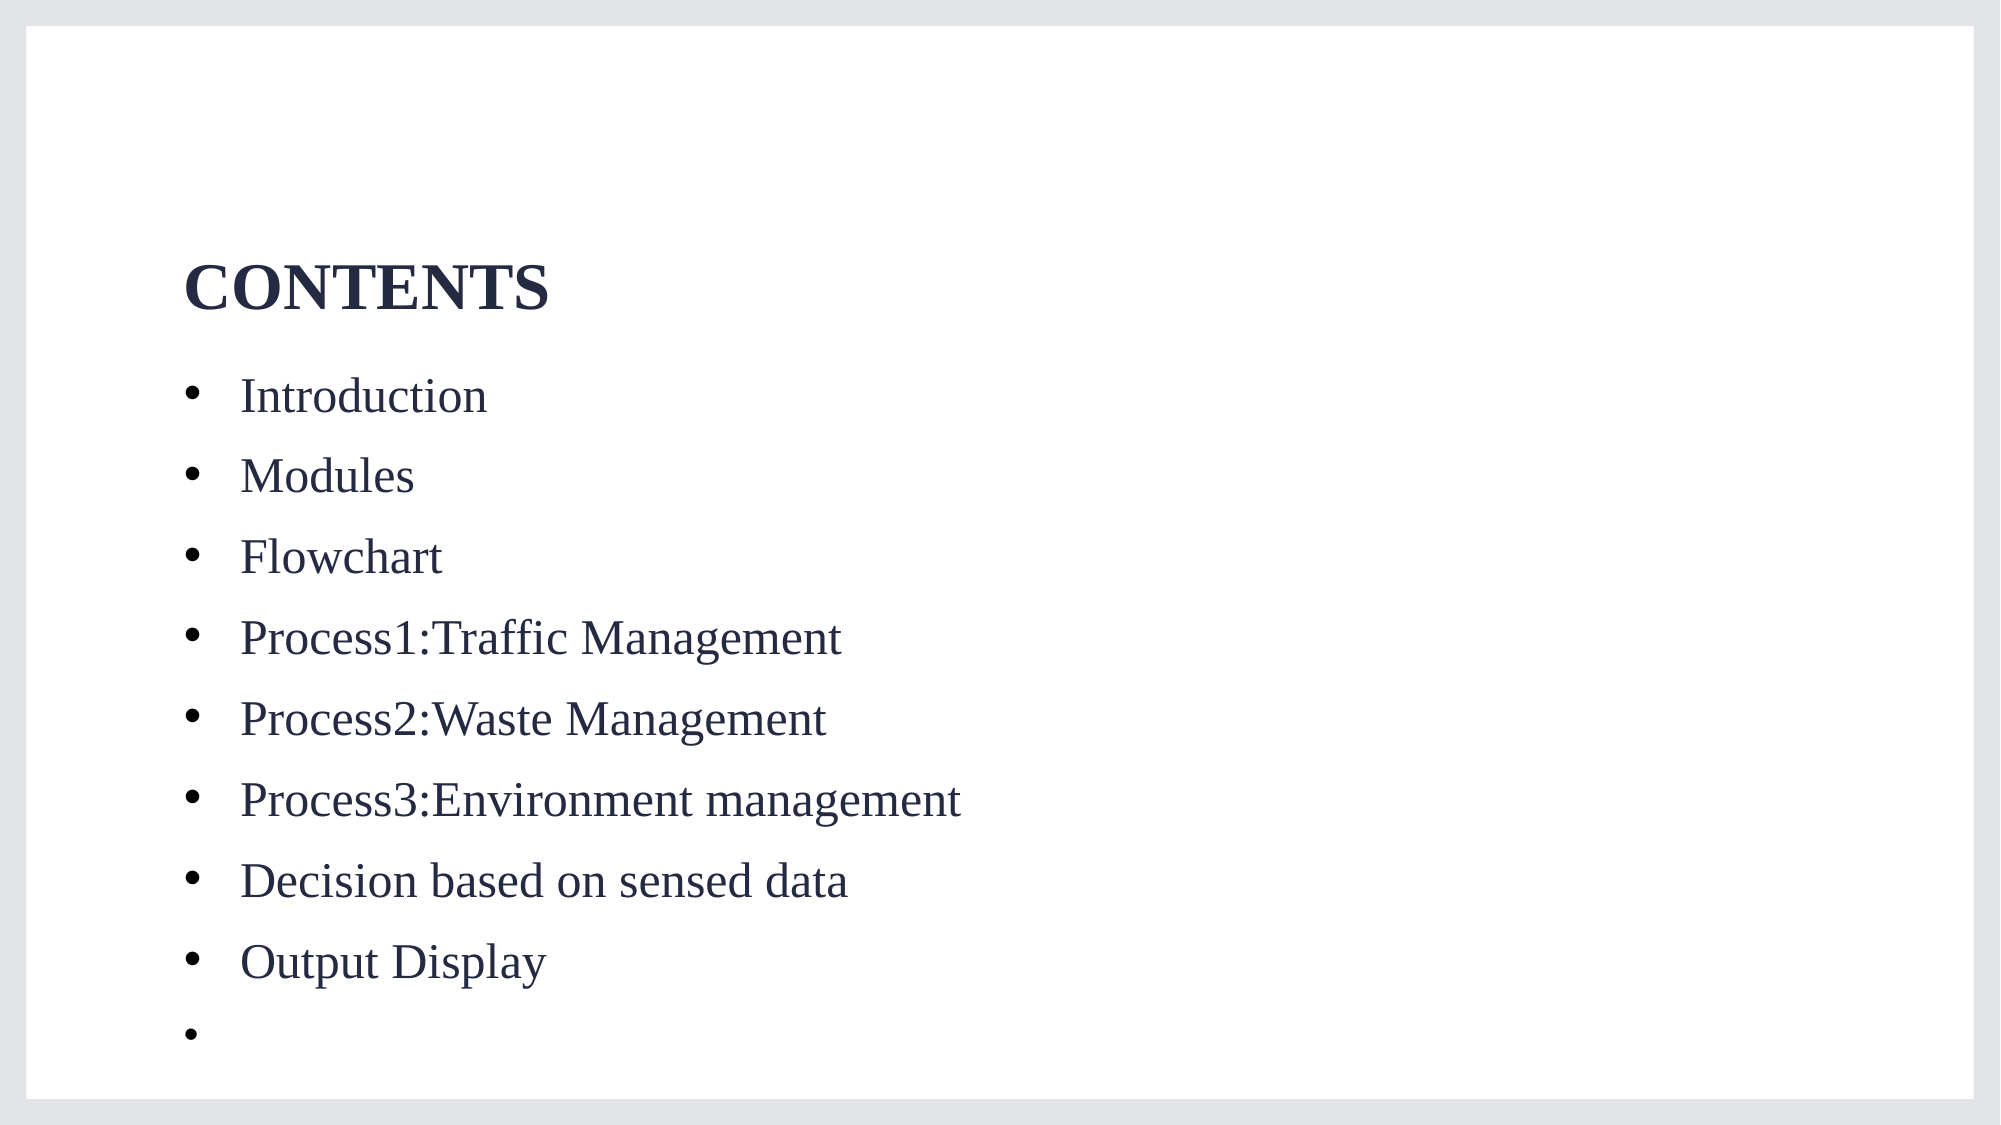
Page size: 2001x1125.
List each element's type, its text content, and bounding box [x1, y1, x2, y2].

title CONTENTS [168, 118, 1832, 331]
list Introduction Modules Flowchart Process1:Traffic Management Process2:Waste Management Process3:Environment management Decision based on sensed data Output Display [168, 354, 1832, 1006]
